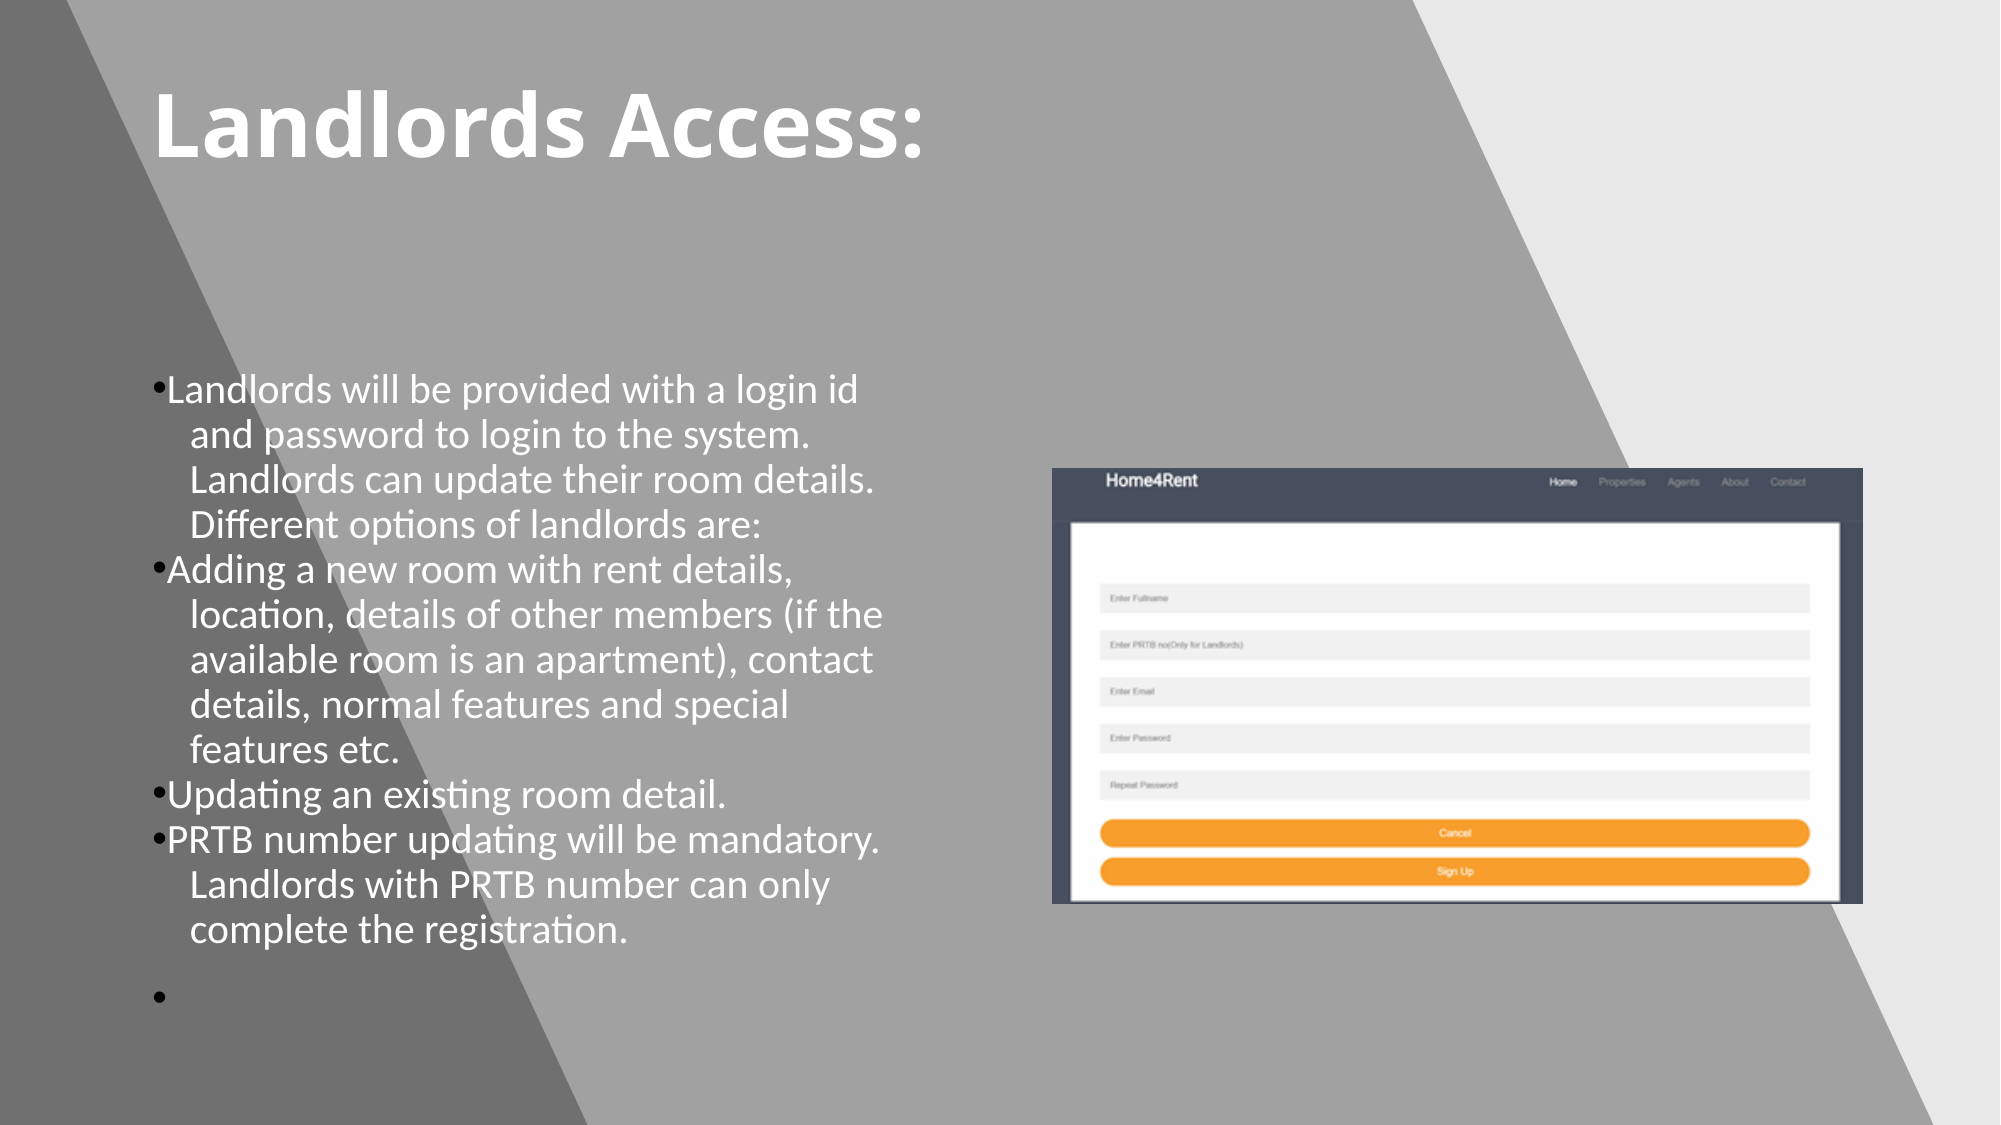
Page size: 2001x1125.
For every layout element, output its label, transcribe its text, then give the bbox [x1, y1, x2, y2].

list Landlords will be provided with a login id and password to login to the system. Landlords can update their room details. Different options of landlords are: Adding a new room with rent details, location, details of other members (if the available room is an apartment), contact details, normal features and special features etc. Updating an existing room detail. PRTB number updating will be mandatory. Landlords with PRTB number can only complete the registration. [137, 359, 948, 1014]
title Landlords Access: [136, 73, 1863, 291]
picture [1052, 468, 1863, 905]
text_box [0, 0, 2000, 1125]
